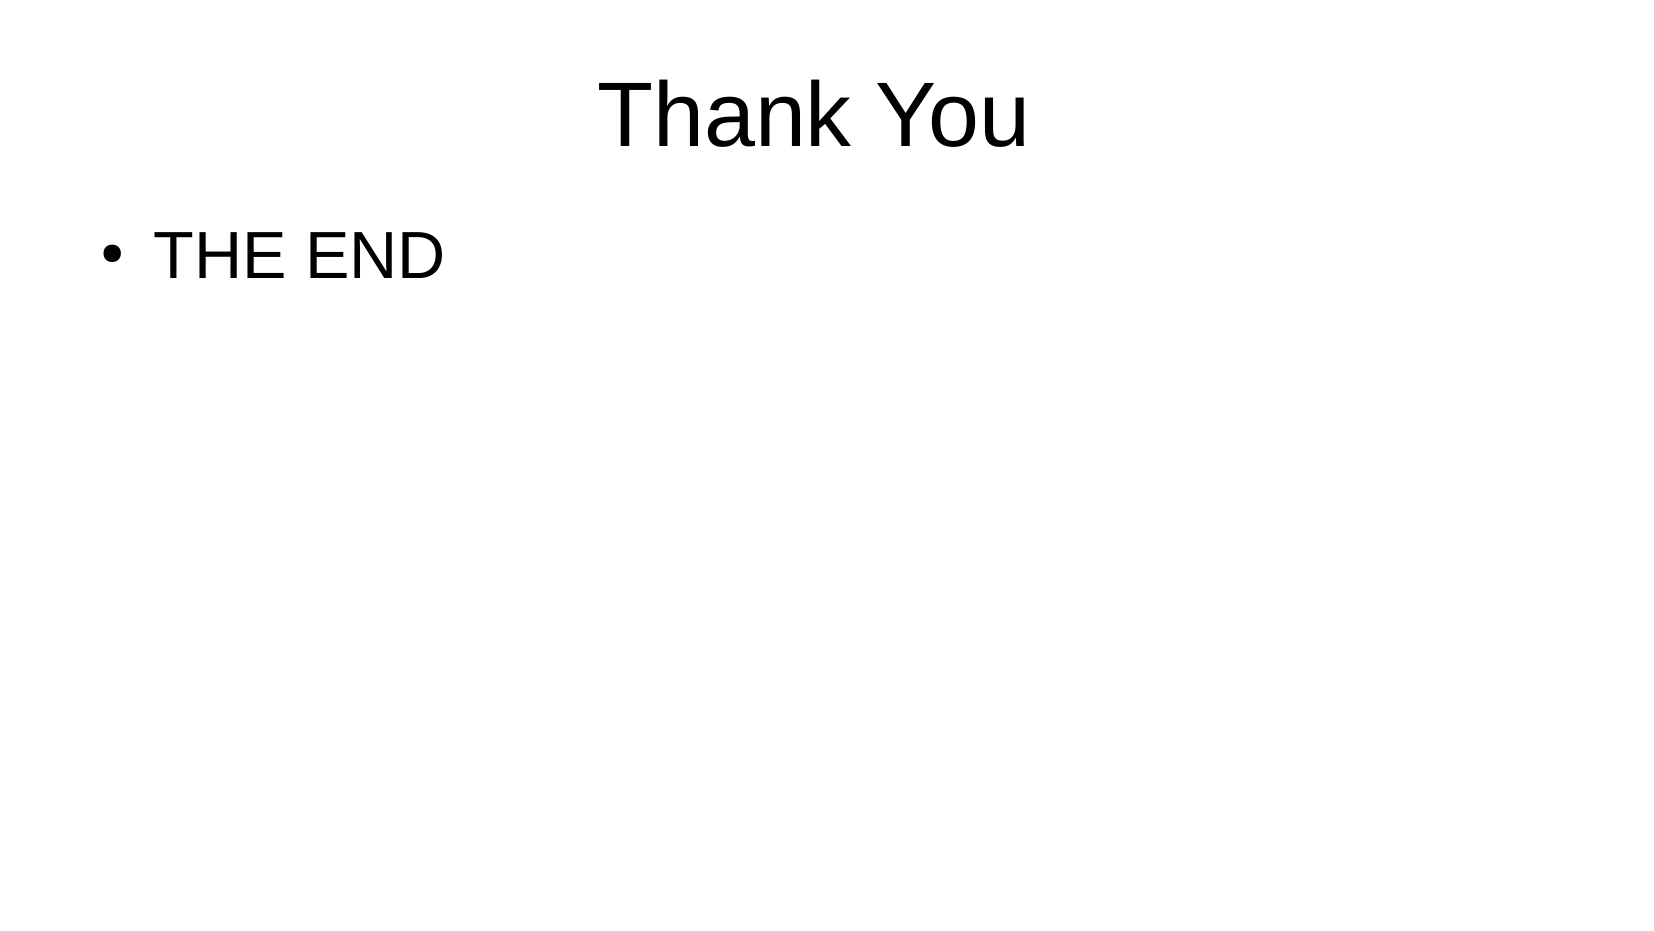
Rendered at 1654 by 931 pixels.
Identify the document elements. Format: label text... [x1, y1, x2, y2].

title Thank You [82, 37, 1571, 193]
list THE END [82, 217, 1571, 758]
